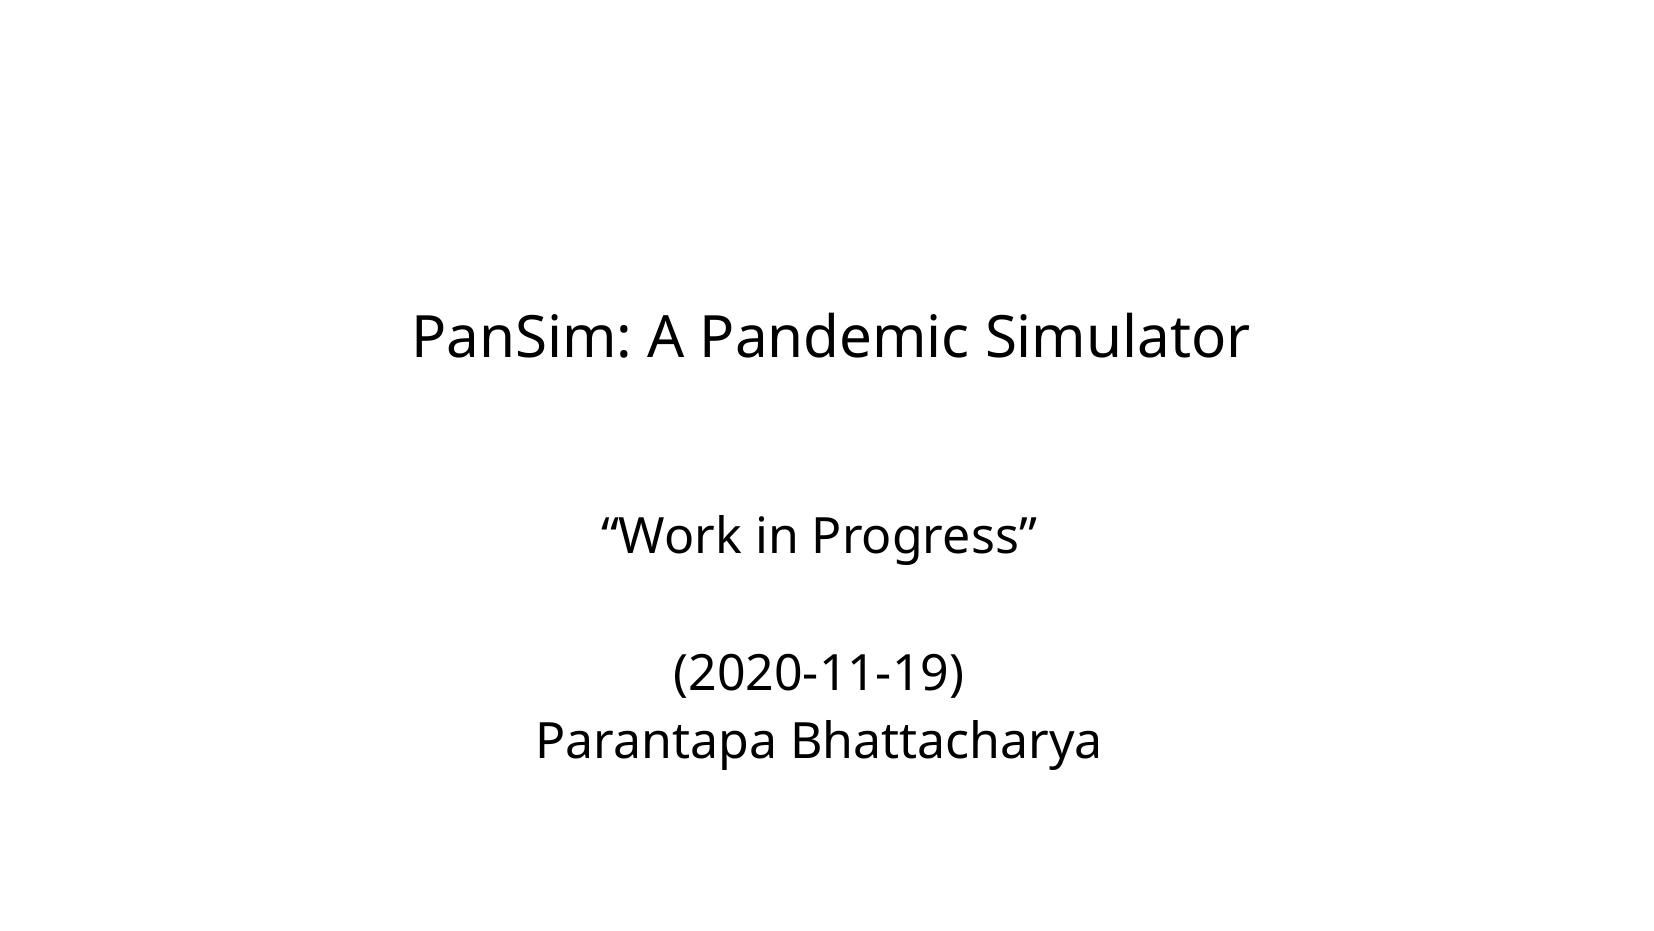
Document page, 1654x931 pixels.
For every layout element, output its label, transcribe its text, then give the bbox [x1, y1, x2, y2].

title PanSim: A Pandemic Simulator [86, 257, 1576, 413]
title “Work in Progress” (2020-11-19) Parantapa Bhattacharya [75, 516, 1564, 757]
